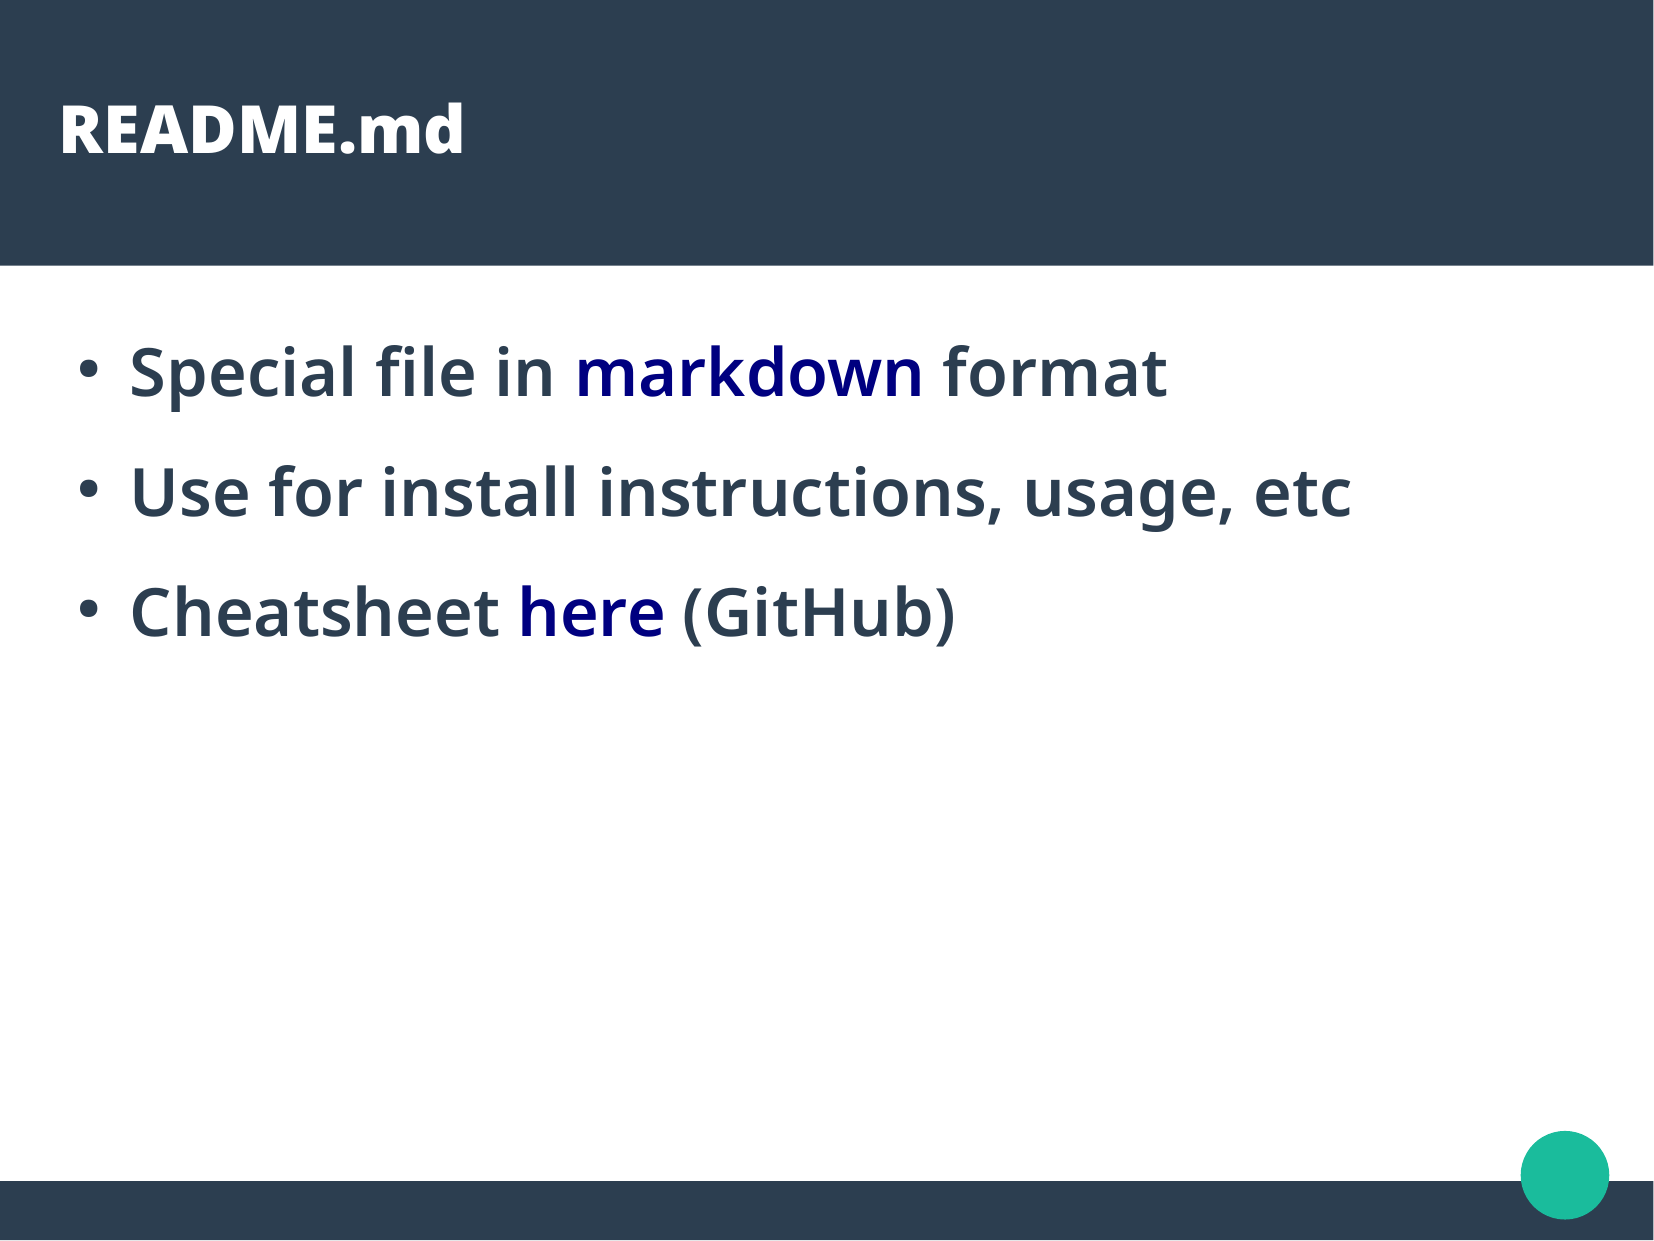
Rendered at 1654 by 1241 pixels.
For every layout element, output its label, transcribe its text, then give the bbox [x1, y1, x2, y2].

title README.md [59, 49, 1595, 207]
list Special file in markdown format Use for install instructions, usage, etc Cheatsheet here (GitHub) [59, 324, 1595, 1152]
